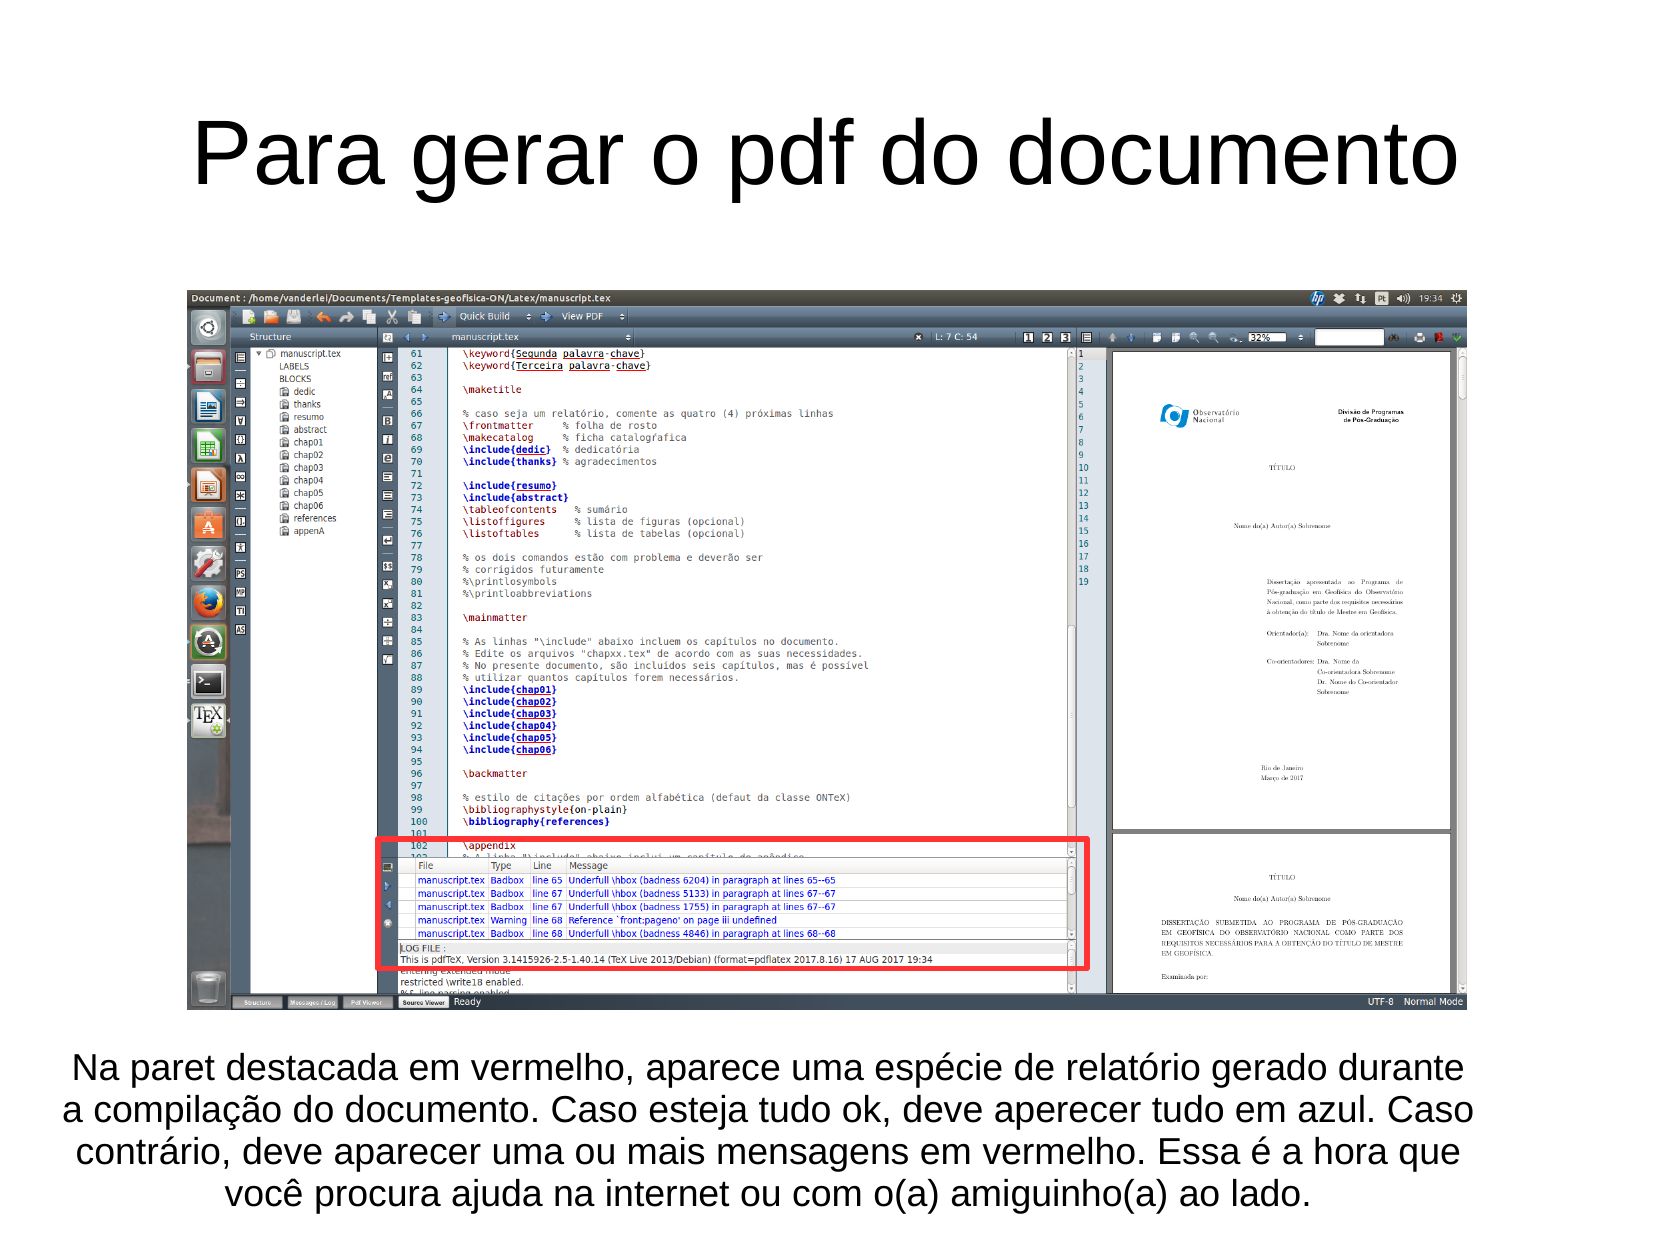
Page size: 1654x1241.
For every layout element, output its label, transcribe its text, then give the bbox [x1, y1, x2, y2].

text_box Na paret destacada em vermelho, aparece uma espécie de relatório gerado durante a compilação do documento. Caso esteja tudo ok, deve aperecer tudo em azul. Caso contrário, deve aparecer uma ou mais mensagens em vermelho. Essa é a hora que você procura ajuda na internet ou com o(a) amiguinho(a) ao lado. [47, 1039, 1501, 1223]
picture [187, 290, 1467, 1010]
title Para gerar o pdf do documento [82, 49, 1571, 257]
